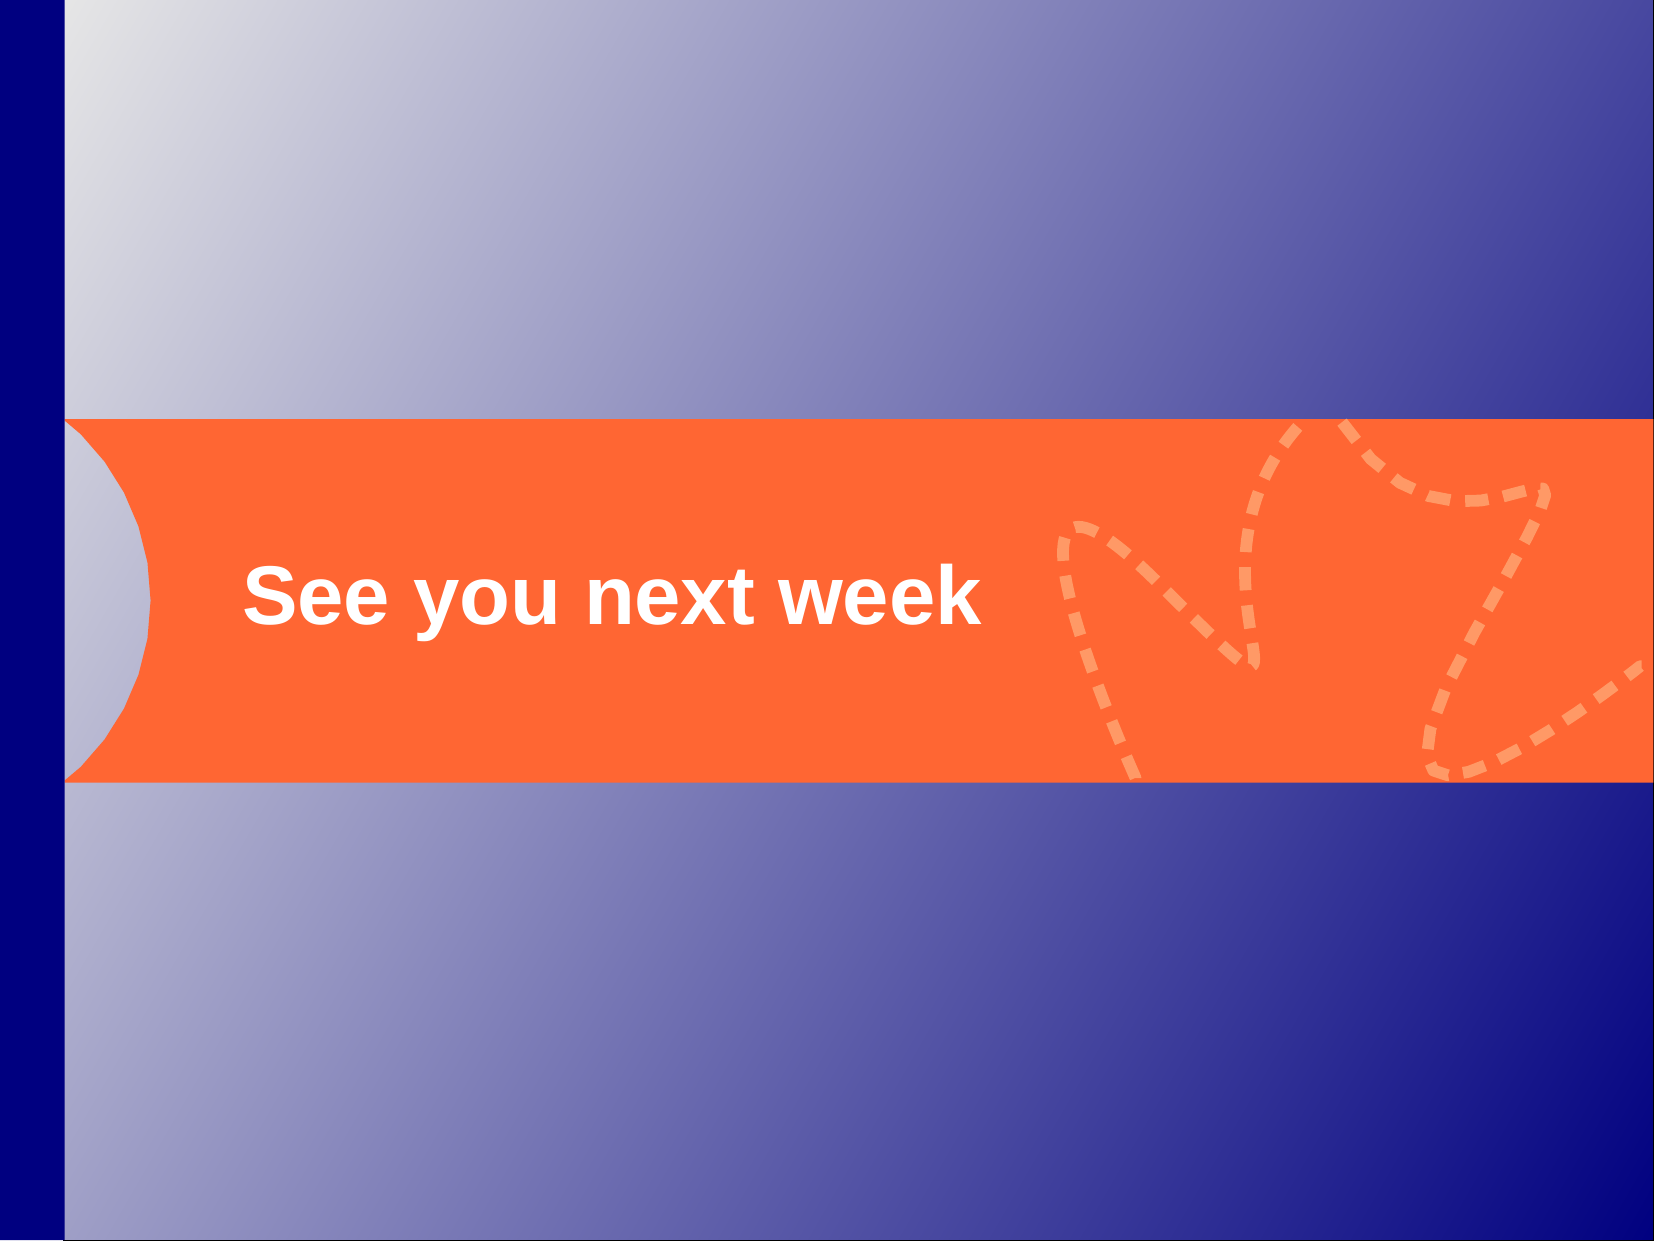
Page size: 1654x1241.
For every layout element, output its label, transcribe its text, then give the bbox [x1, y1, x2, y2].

title See you next week [242, 497, 1450, 704]
